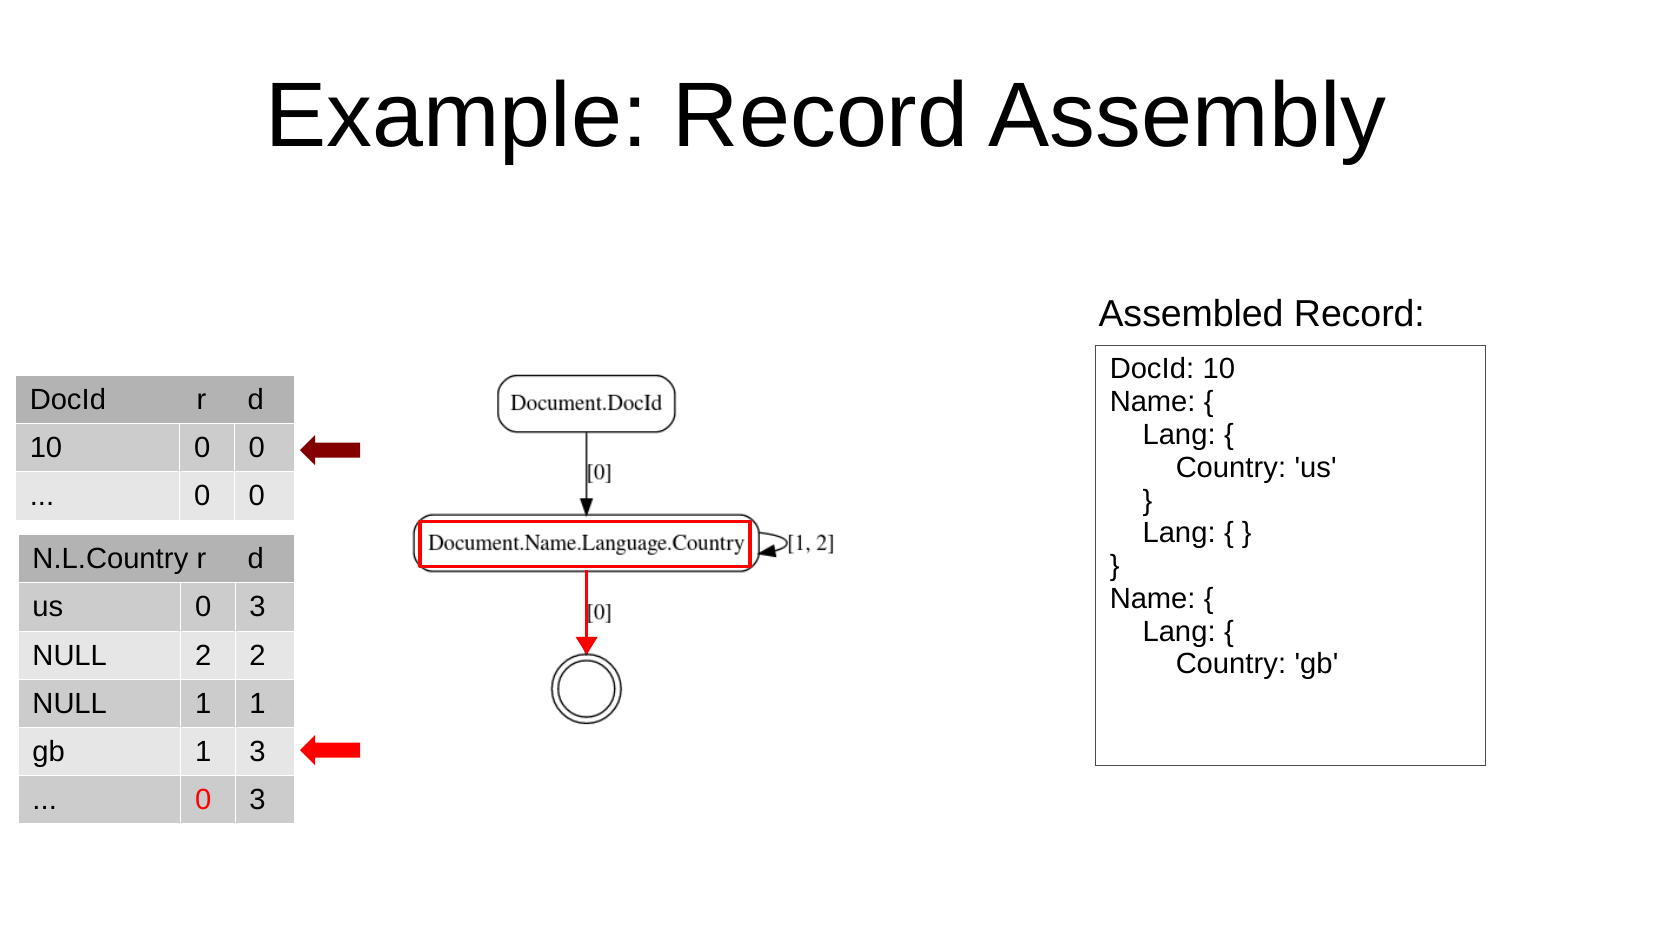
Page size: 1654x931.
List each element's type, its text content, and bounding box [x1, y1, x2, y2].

table_cell 0 [235, 424, 294, 471]
table_cell NULL [19, 632, 180, 679]
table_cell 3 [236, 728, 294, 775]
table_cell 3 [236, 776, 294, 823]
text_box DocId: 10 Name: { Lang: { Country: 'us' } Lang: { } } Name: { Lang: { Country: 'gb' [1095, 345, 1486, 766]
picture [408, 369, 841, 730]
table_cell us [19, 583, 180, 631]
table_cell 10 [16, 424, 179, 471]
text_box [300, 735, 361, 766]
table_cell 0 [180, 424, 234, 471]
table_cell 1 [181, 728, 235, 775]
table_cell ... [16, 472, 179, 520]
table_cell gb [19, 728, 180, 775]
table_cell 2 [236, 632, 294, 679]
table_cell 3 [236, 583, 294, 631]
table_cell 0 [181, 583, 235, 631]
table_cell 0 [180, 472, 234, 520]
table_header N.L.Country r d [19, 535, 294, 582]
table_cell 1 [181, 680, 235, 727]
table_header DocId r d [16, 376, 294, 423]
table_cell 0 [235, 472, 294, 520]
table_cell ... [19, 776, 180, 823]
text_box [300, 435, 361, 466]
table_cell 0 [181, 776, 235, 823]
title Example: Record Assembly [82, 37, 1571, 193]
text_box Assembled Record: [1083, 285, 1441, 342]
table_cell NULL [19, 680, 180, 727]
table_cell 2 [181, 632, 235, 679]
table_cell 1 [236, 680, 294, 727]
